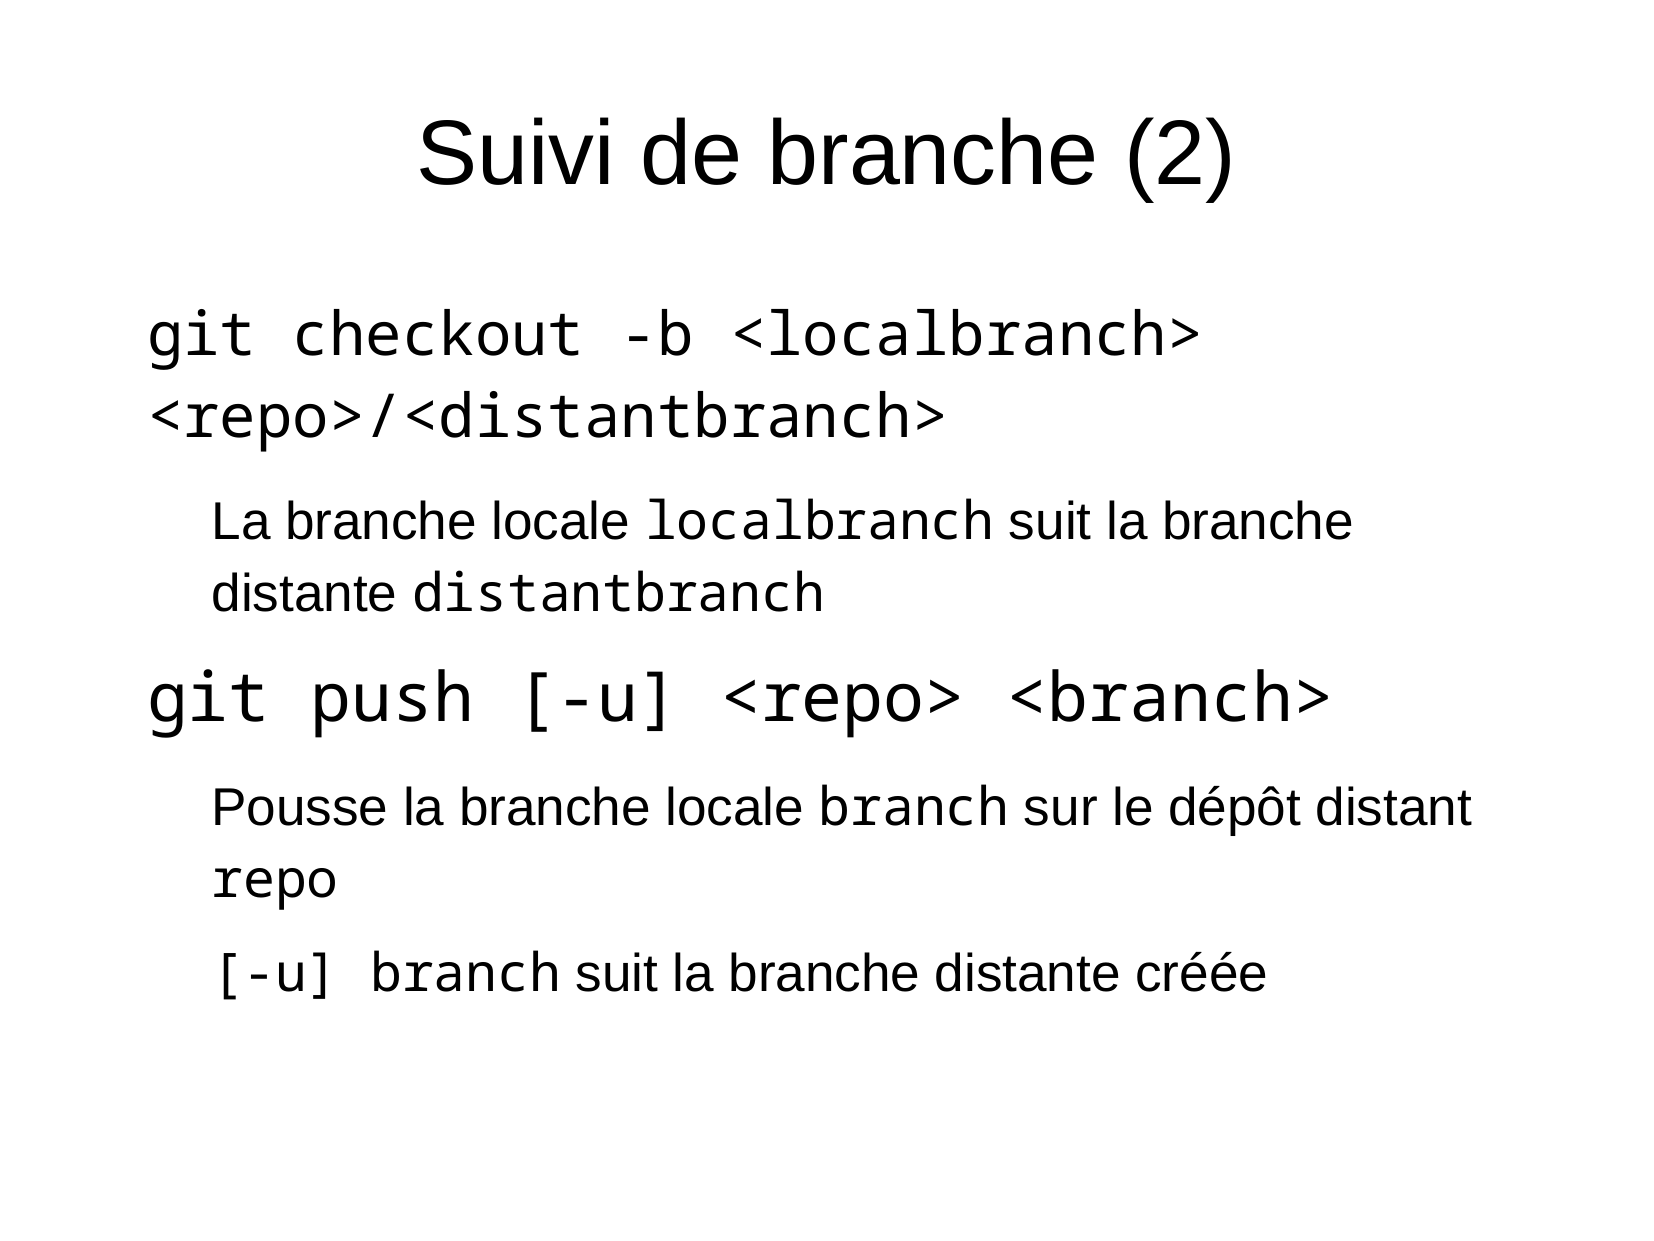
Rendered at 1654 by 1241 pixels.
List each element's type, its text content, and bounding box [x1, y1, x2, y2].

title Suivi de branche (2) [82, 49, 1571, 257]
list git checkout -b <localbranch> <repo>/<distantbranch> La branche locale localbranch suit la branche distante distantbranch git push [-u] <repo> <branch> Pousse la branche locale branch sur le dépôt distant repo [-u] branch suit la branche distante créée [82, 290, 1538, 1010]
